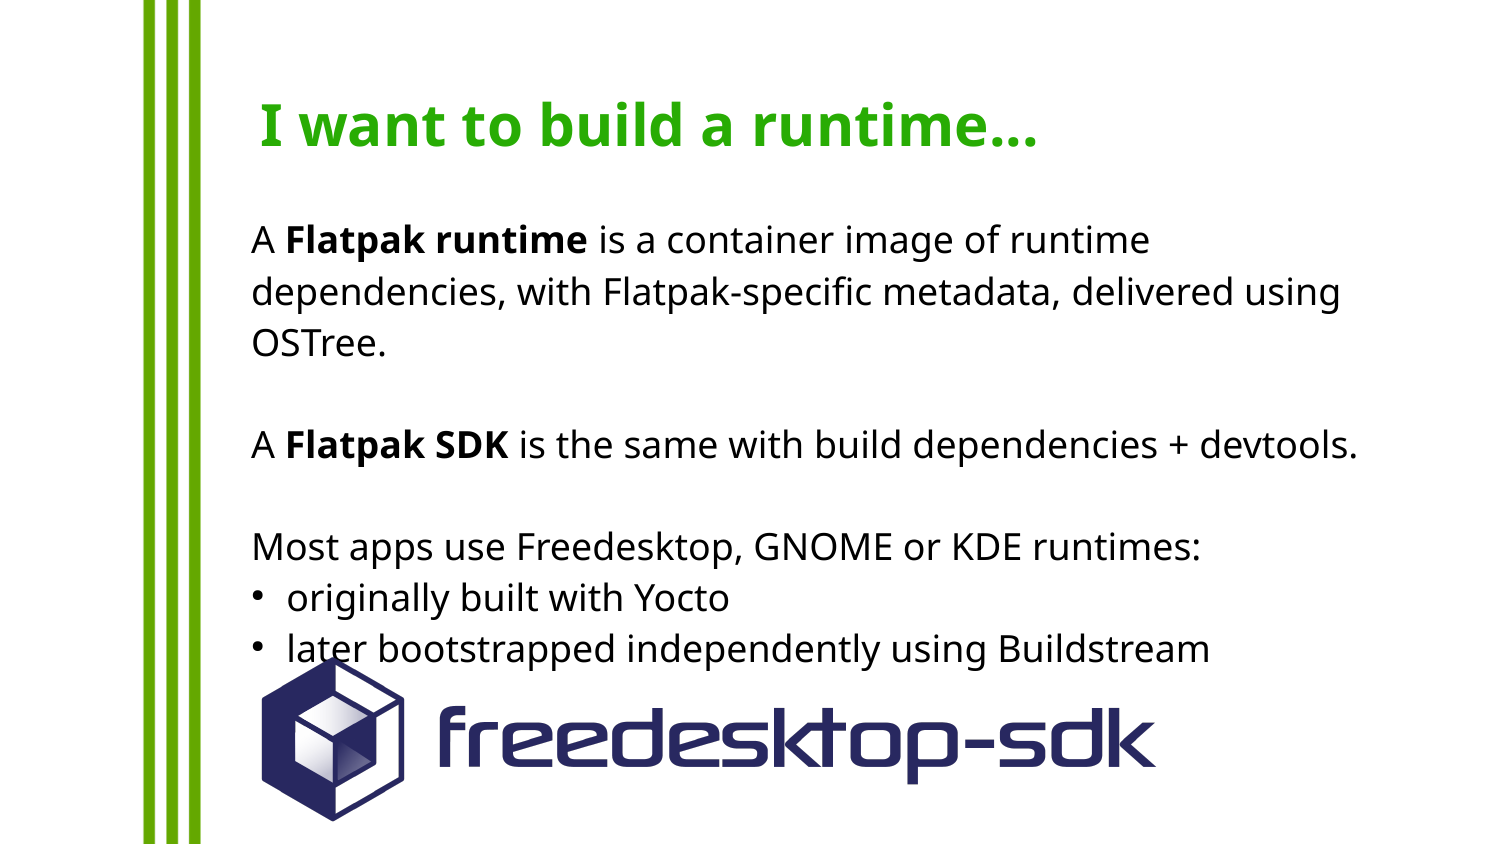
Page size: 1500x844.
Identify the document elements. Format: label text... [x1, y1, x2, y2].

text_box A Flatpak runtime is a container image of runtime dependencies, with Flatpak-specific metadata, delivered using OSTree. A Flatpak SDK is the same with build dependencies + devtools. Most apps use Freedesktop, GNOME or KDE runtimes: originally built with Yocto later bootstrapped independently using Buildstream [236, 206, 1388, 800]
picture [0, 0, 1182, 844]
title I want to build a runtime... [245, 72, 1386, 189]
